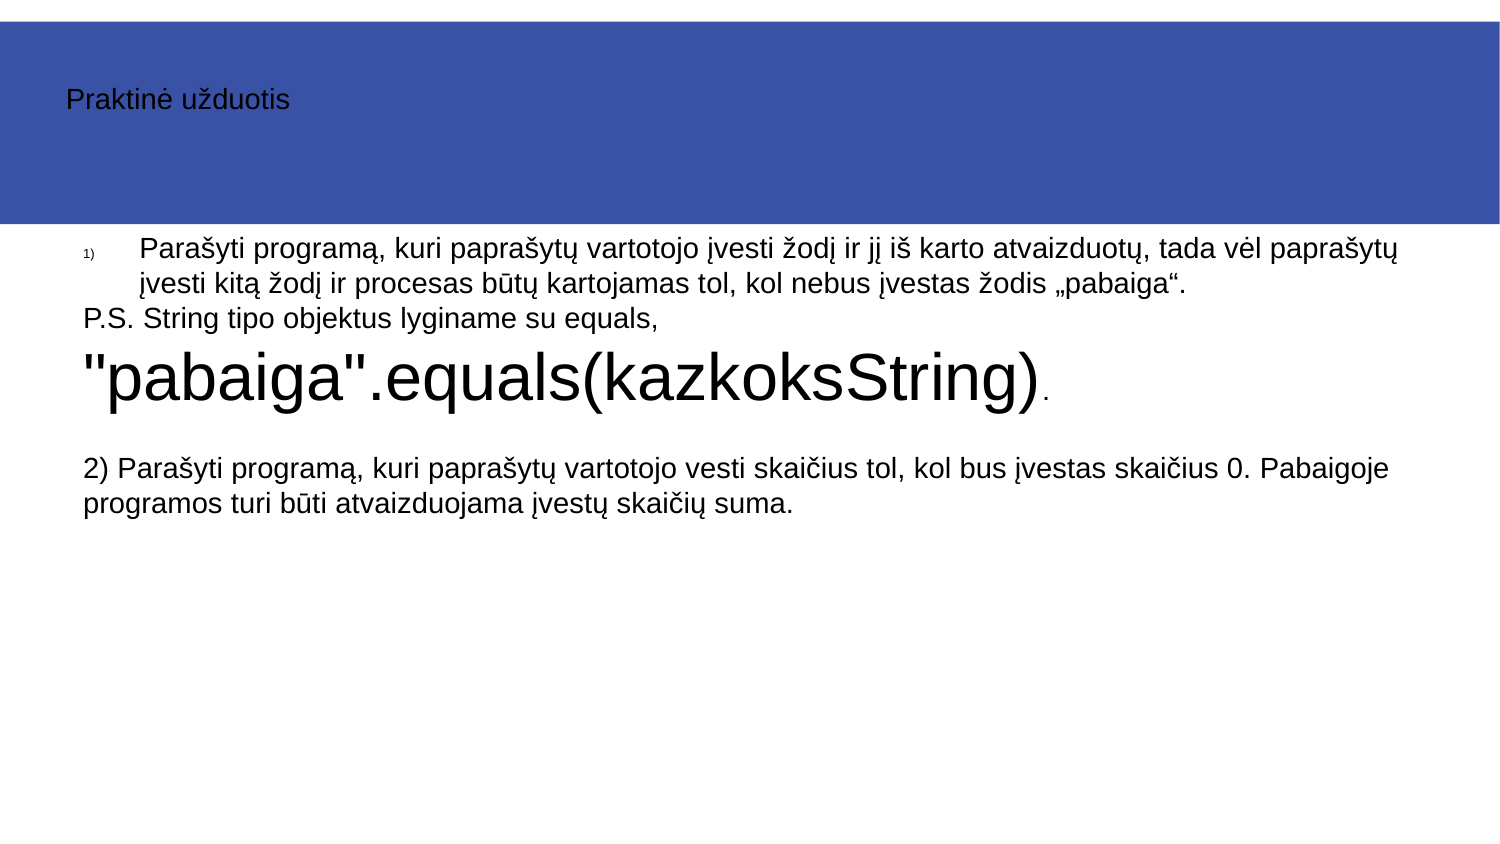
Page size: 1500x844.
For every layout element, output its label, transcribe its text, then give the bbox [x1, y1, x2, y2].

list Parašyti programą, kuri paprašytų vartotojo įvesti žodį ir jį iš karto atvaizduotų, tada vėl paprašytų įvesti kitą žodį ir procesas būtų kartojamas tol, kol nebus įvestas žodis „pabaiga“. P.S. String tipo objektus lyginame su equals, "pabaiga".equals(kazkoksString). 2) Parašyti programą, kuri paprašytų vartotojo vesti skaičius tol, kol bus įvestas skaičius 0. Pabaigoje programos turi būti atvaizduojama įvestų skaičių suma. [51, 221, 1450, 750]
title Praktinė užduotis [51, 72, 1449, 167]
